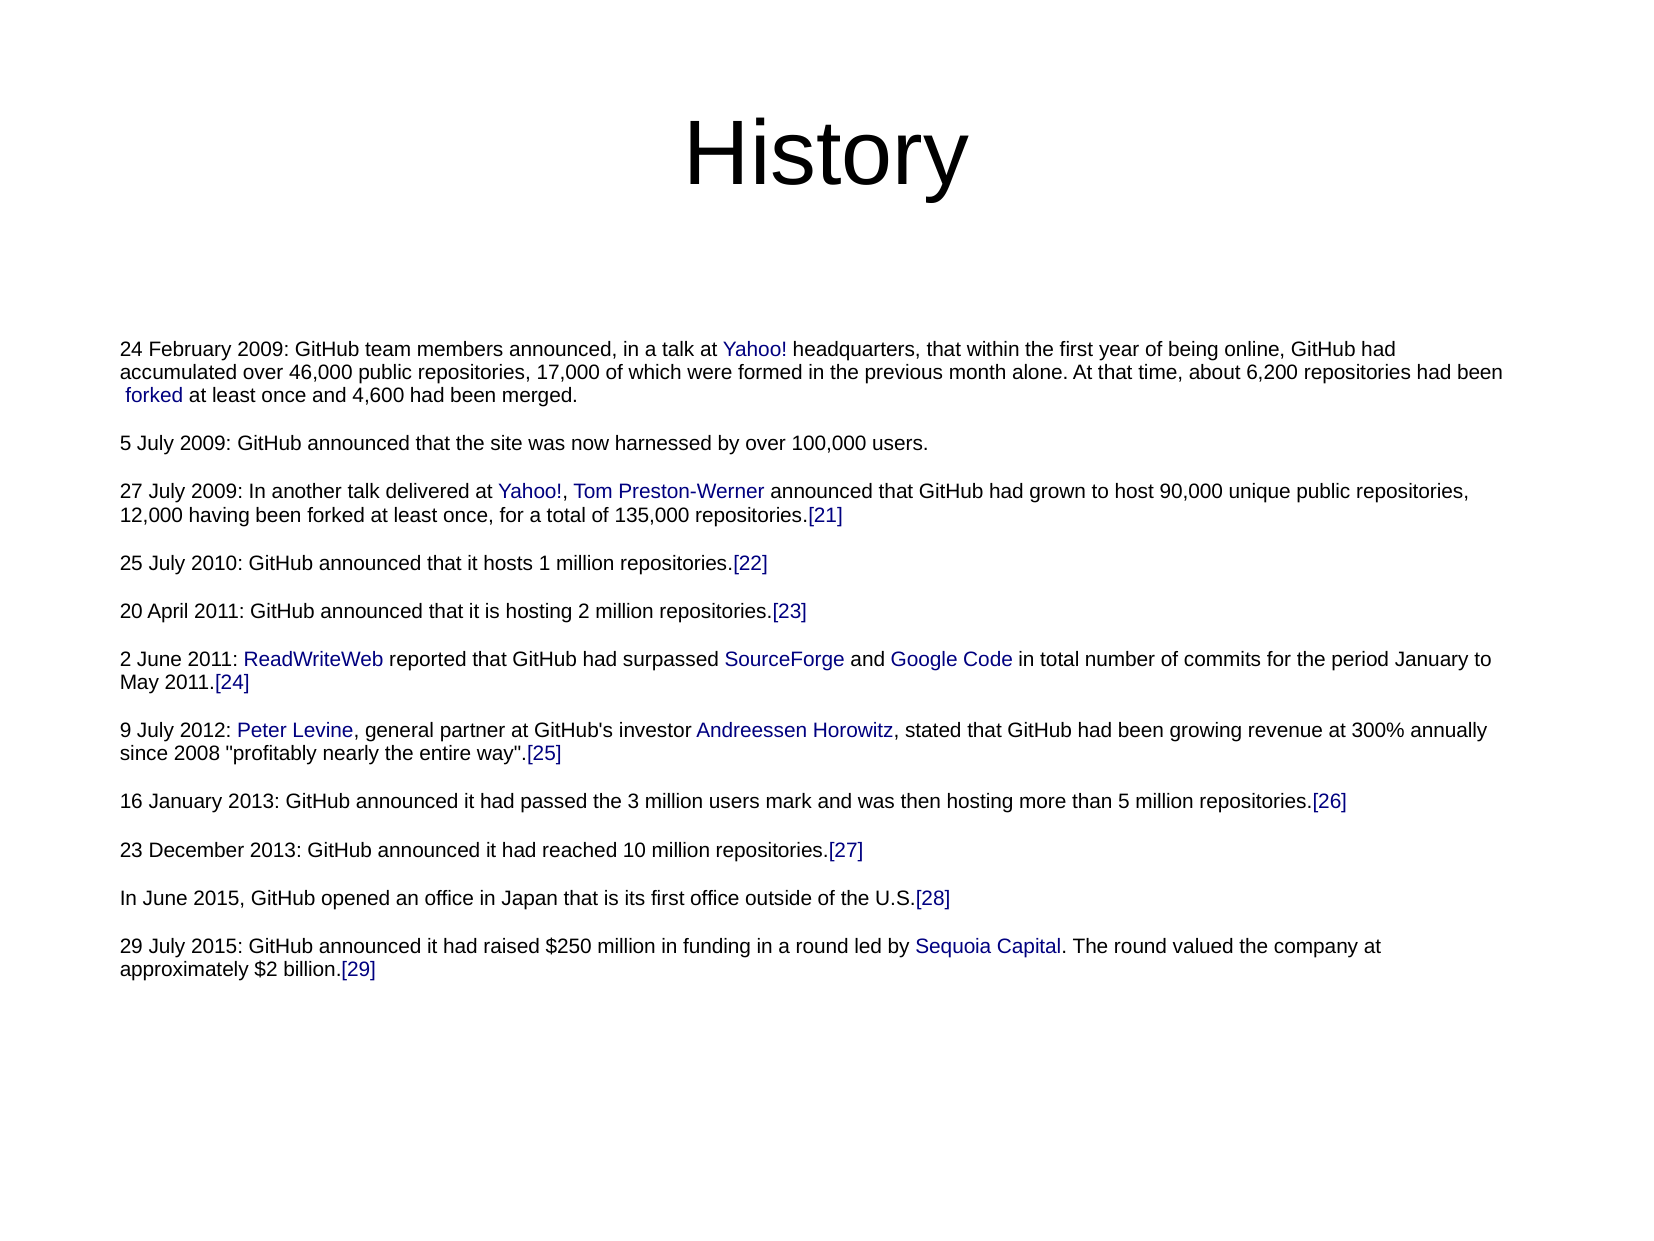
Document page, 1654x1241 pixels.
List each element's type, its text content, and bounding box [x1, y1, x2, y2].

title History [82, 49, 1571, 257]
text_box 24 February 2009: GitHub team members announced, in a talk at Yahoo! headquarters, that within the first year of being online, GitHub had accumulated over 46,000 public repositories, 17,000 of which were formed in the previous month alone. At that time, about 6,200 repositories had been forked at least once and 4,600 had been merged. 5 July 2009: GitHub announced that the site was now harnessed by over 100,000 users. 27 July 2009: In another talk delivered at Yahoo!, Tom Preston-Werner announced that GitHub had grown to host 90,000 unique public repositories, 12,000 having been forked at least once, for a total of 135,000 repositories.[21] 25 July 2010: GitHub announced that it hosts 1 million repositories.[22] 20 April 2011: GitHub announced that it is hosting 2 million repositories.[23] 2 June 2011: ReadWriteWeb reported that GitHub had surpassed SourceForge and Google Code in total number of commits for the period January to May 2011.[24] 9 July 2012: Peter Levine, general partner at GitHub's investor Andreessen Horowitz, stated that GitHub had been growing revenue at 300% annually since 2008 "profitably nearly the entire way".[25] 16 January 2013: GitHub announced it had passed the 3 million users mark and was then hosting more than 5 million repositories.[26] 23 December 2013: GitHub announced it had reached 10 million repositories.[27] In June 2015, GitHub opened an office in Japan that is its first office outside of the U.S.[28] 29 July 2015: GitHub announced it had raised $250 million in funding in a round led by Sequoia Capital. The round valued the company at approximately $2 billion.[29] [105, 330, 1531, 1037]
